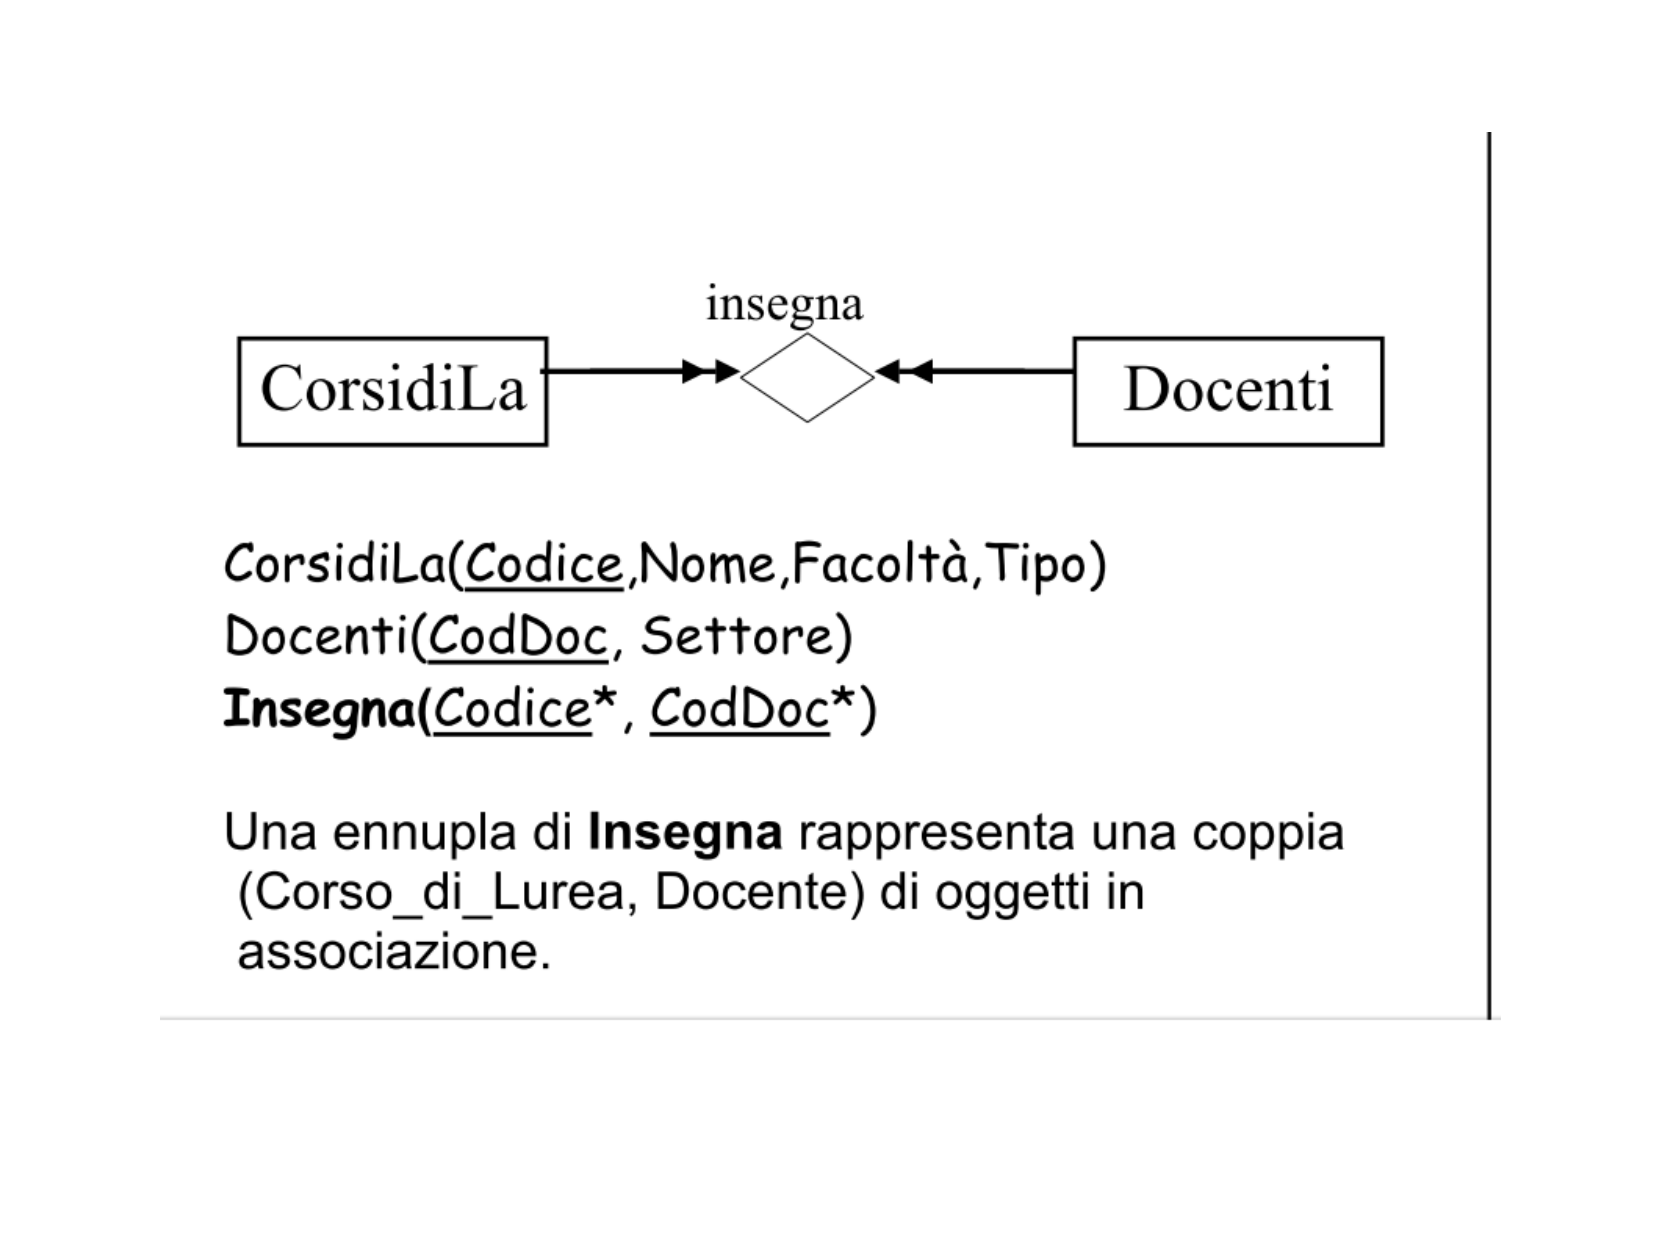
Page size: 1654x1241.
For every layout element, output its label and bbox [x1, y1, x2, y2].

picture [160, 132, 1501, 1028]
